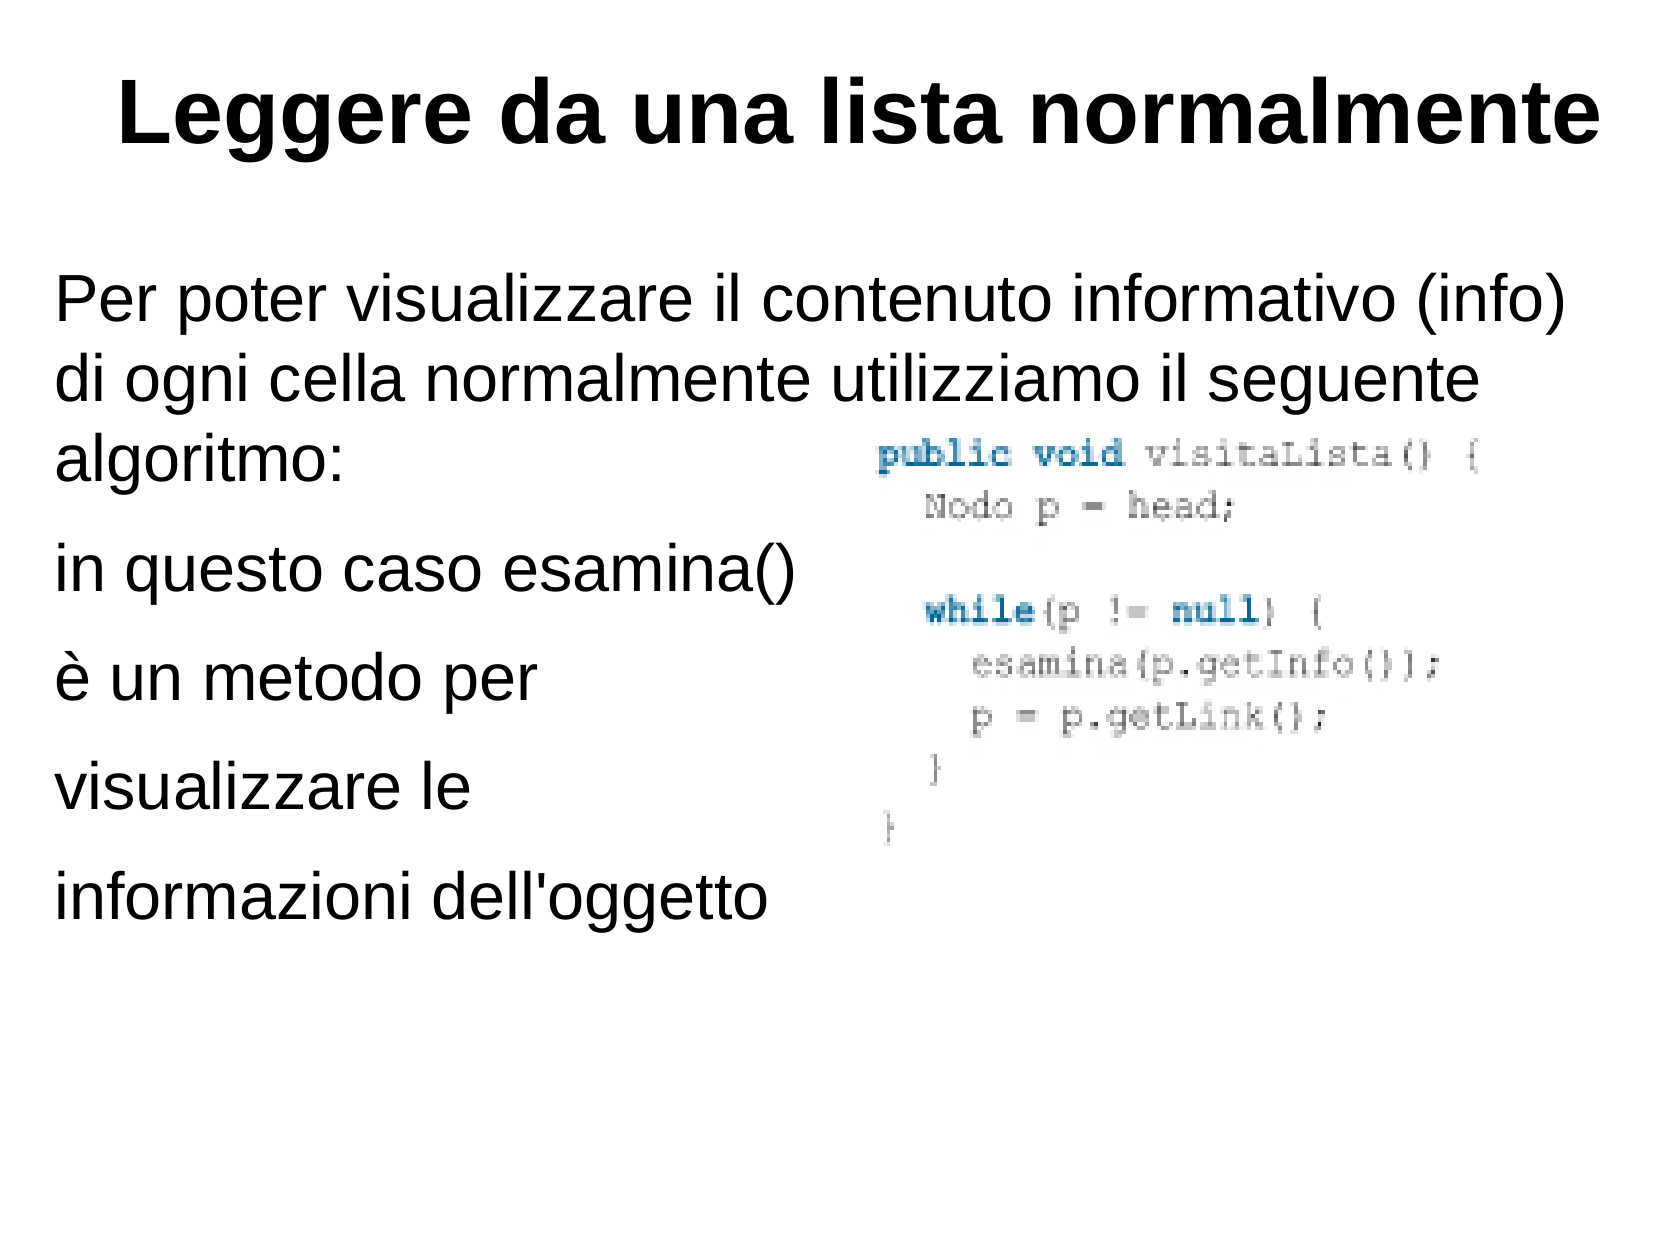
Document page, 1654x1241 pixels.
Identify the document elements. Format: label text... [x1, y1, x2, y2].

subtitle Per poter visualizzare il contenuto informativo (info) di ogni cella normalmente utilizziamo il seguente algoritmo: in questo caso esamina() è un metodo per visualizzare le informazioni dell'oggetto [54, 255, 1600, 1201]
picture [840, 435, 1561, 871]
title Leggere da una lista normalmente [116, 2, 1606, 211]
